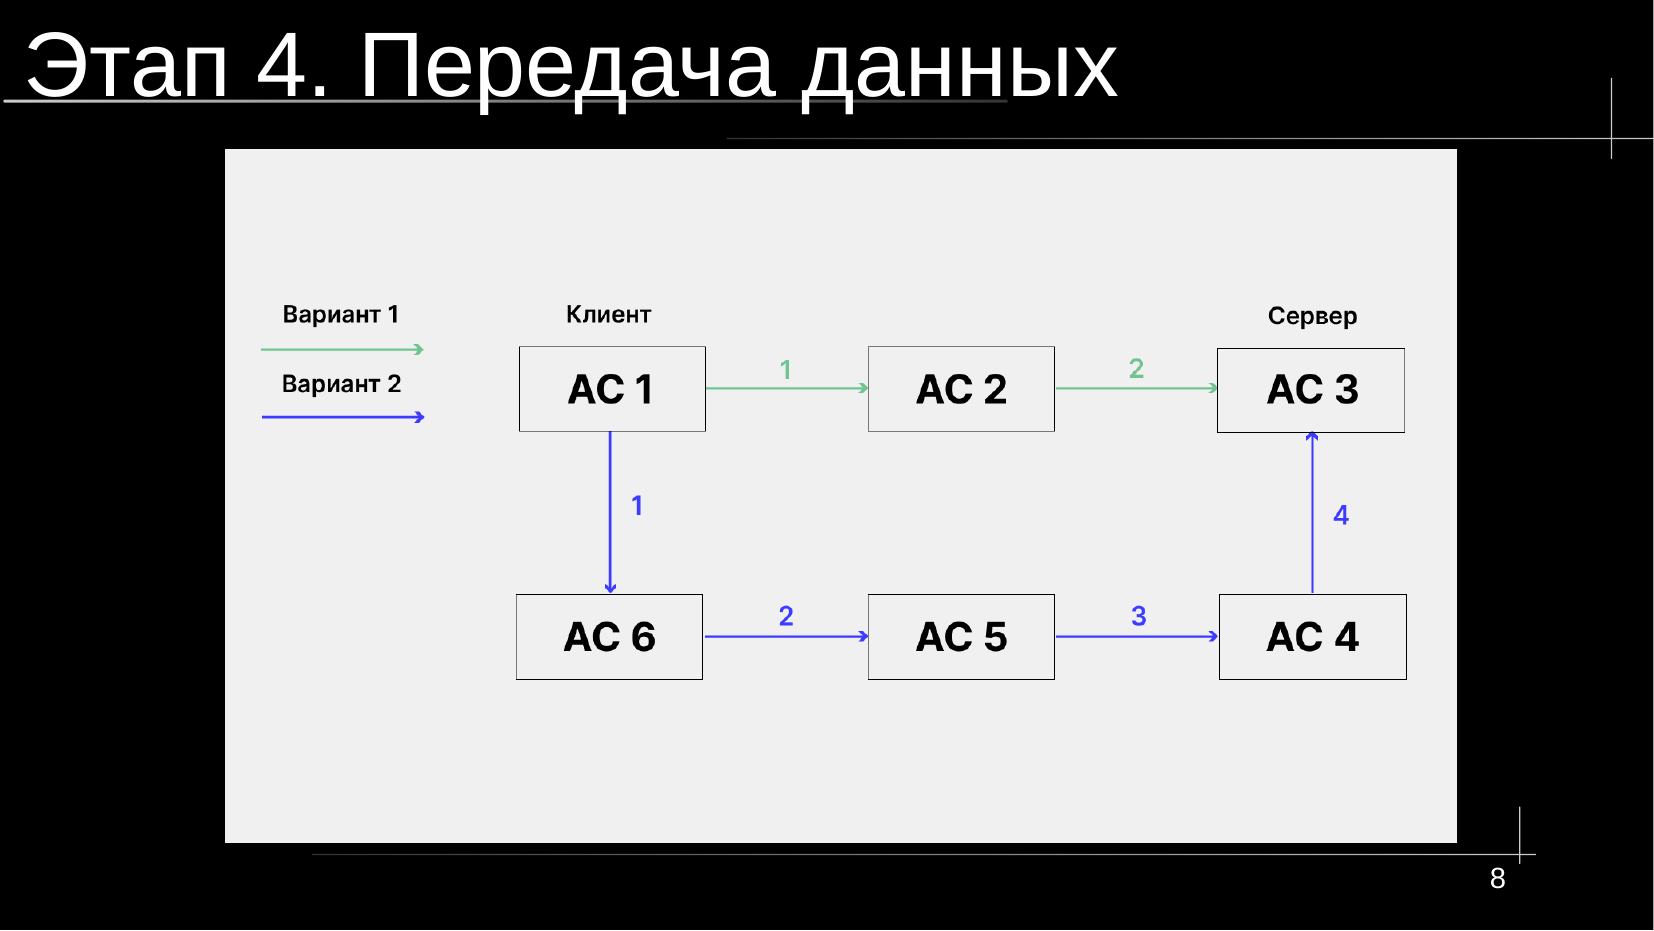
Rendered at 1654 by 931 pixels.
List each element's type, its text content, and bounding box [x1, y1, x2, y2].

picture [225, 149, 1457, 843]
title Этап 4. Передача данных [23, 2, 1589, 128]
